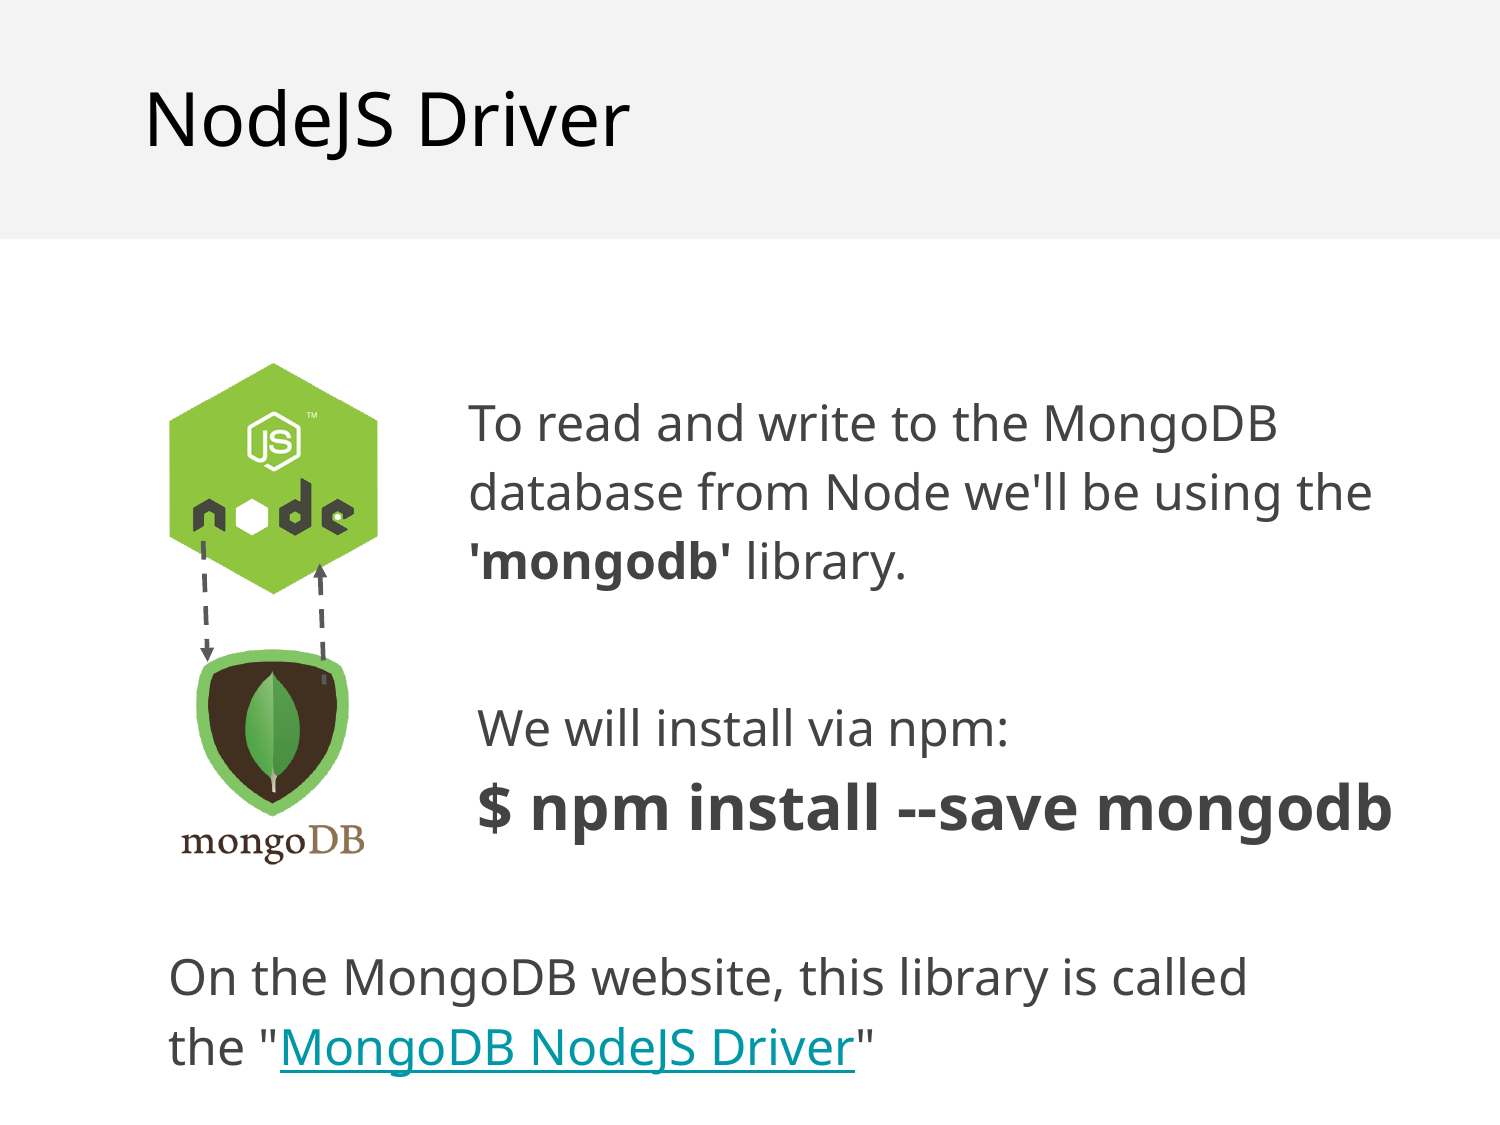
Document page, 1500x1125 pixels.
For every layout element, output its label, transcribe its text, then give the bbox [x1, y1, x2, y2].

picture [153, 360, 392, 598]
picture [153, 618, 392, 897]
text_box We will install via npm: $ npm install --save mongodb [462, 646, 1500, 884]
list On the MongoDB website, this library is called the "MongoDB NodeJS Driver" [153, 932, 1302, 1089]
title NodeJS Driver [128, 56, 1372, 183]
list To read and write to the MongoDB database from Node we'll be using the 'mongodb' library. [453, 300, 1407, 741]
